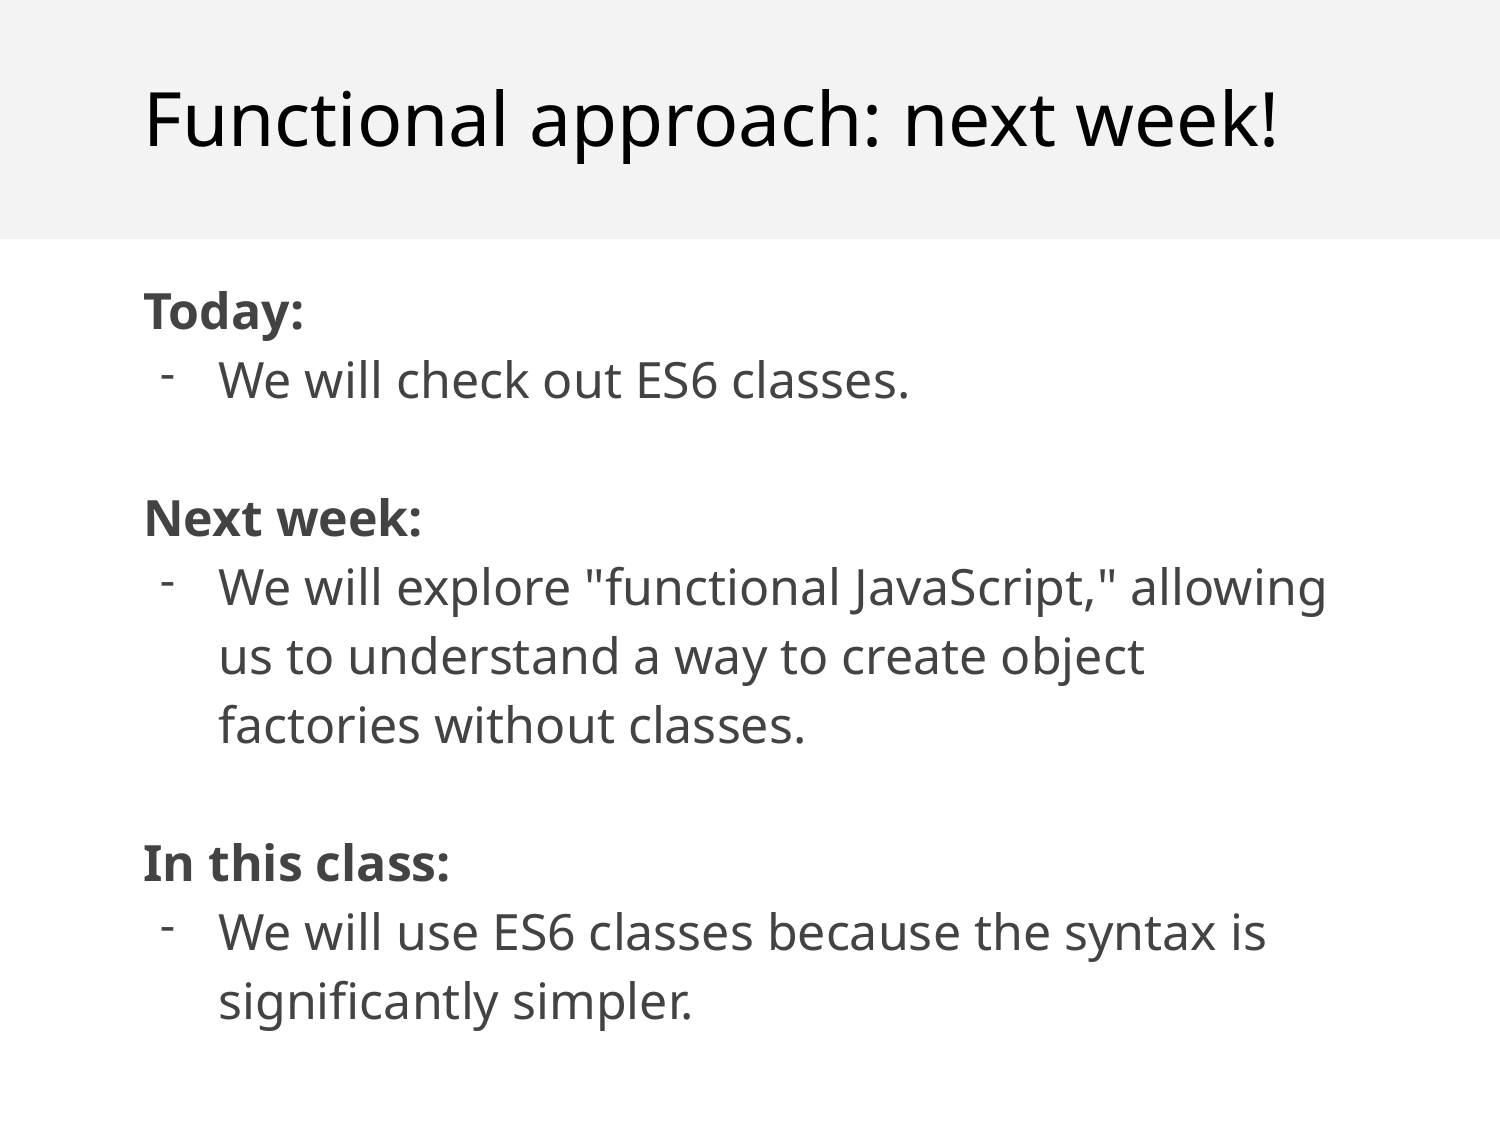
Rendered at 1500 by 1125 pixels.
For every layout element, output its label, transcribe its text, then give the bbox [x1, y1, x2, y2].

list Today: We will check out ES6 classes. Next week: We will explore "functional JavaScript," allowing us to understand a way to create object factories without classes. In this class: We will use ES6 classes because the syntax is significantly simpler. [128, 255, 1372, 1059]
title Functional approach: next week! [128, 56, 1372, 183]
